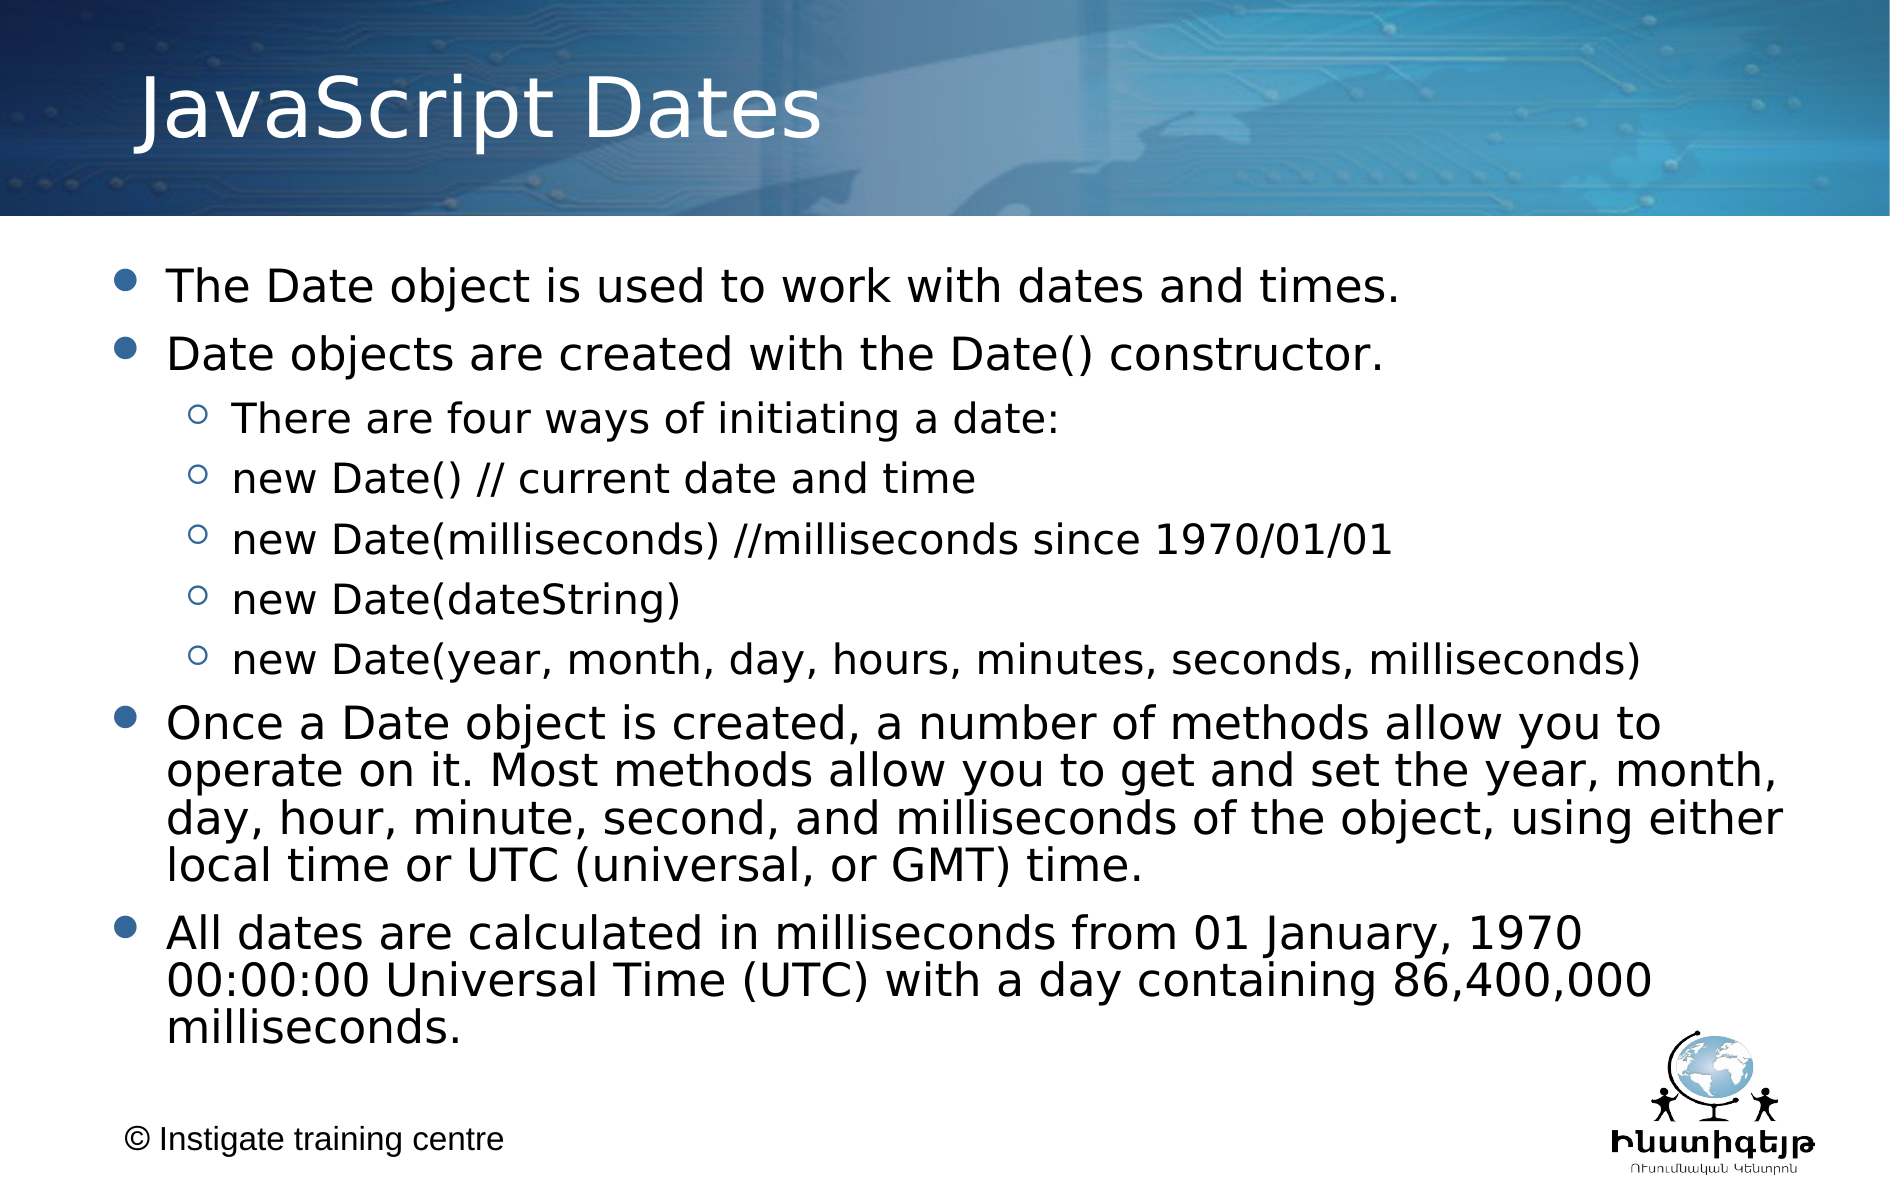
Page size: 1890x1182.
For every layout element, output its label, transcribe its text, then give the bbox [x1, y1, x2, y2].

text_box JavaScript Dates [138, 82, 1801, 87]
picture [0, 0, 1890, 216]
picture [1612, 1030, 1815, 1175]
list The Date object is used to work with dates and times. Date objects are created with the Date() constructor. There are four ways of initiating a date: new Date() // current date and time new Date(milliseconds) //milliseconds since 1970/01/01 new Date(dateString) new Date(year, month, day, hours, minutes, seconds, milliseconds) Once a Date object is created, a number of methods allow you to operate on it. Most methods allow you to get and set the year, month, day, hour, minute, second, and milliseconds of the object, using either local time or UTC (universal, or GMT) time. All dates are calculated in milliseconds from 01 January, 1970 00:00:00 Universal Time (UTC) with a day containing 86,400,000 milliseconds. [110, 264, 1801, 291]
text_box JavaScript Objects [138, 155, 1801, 161]
